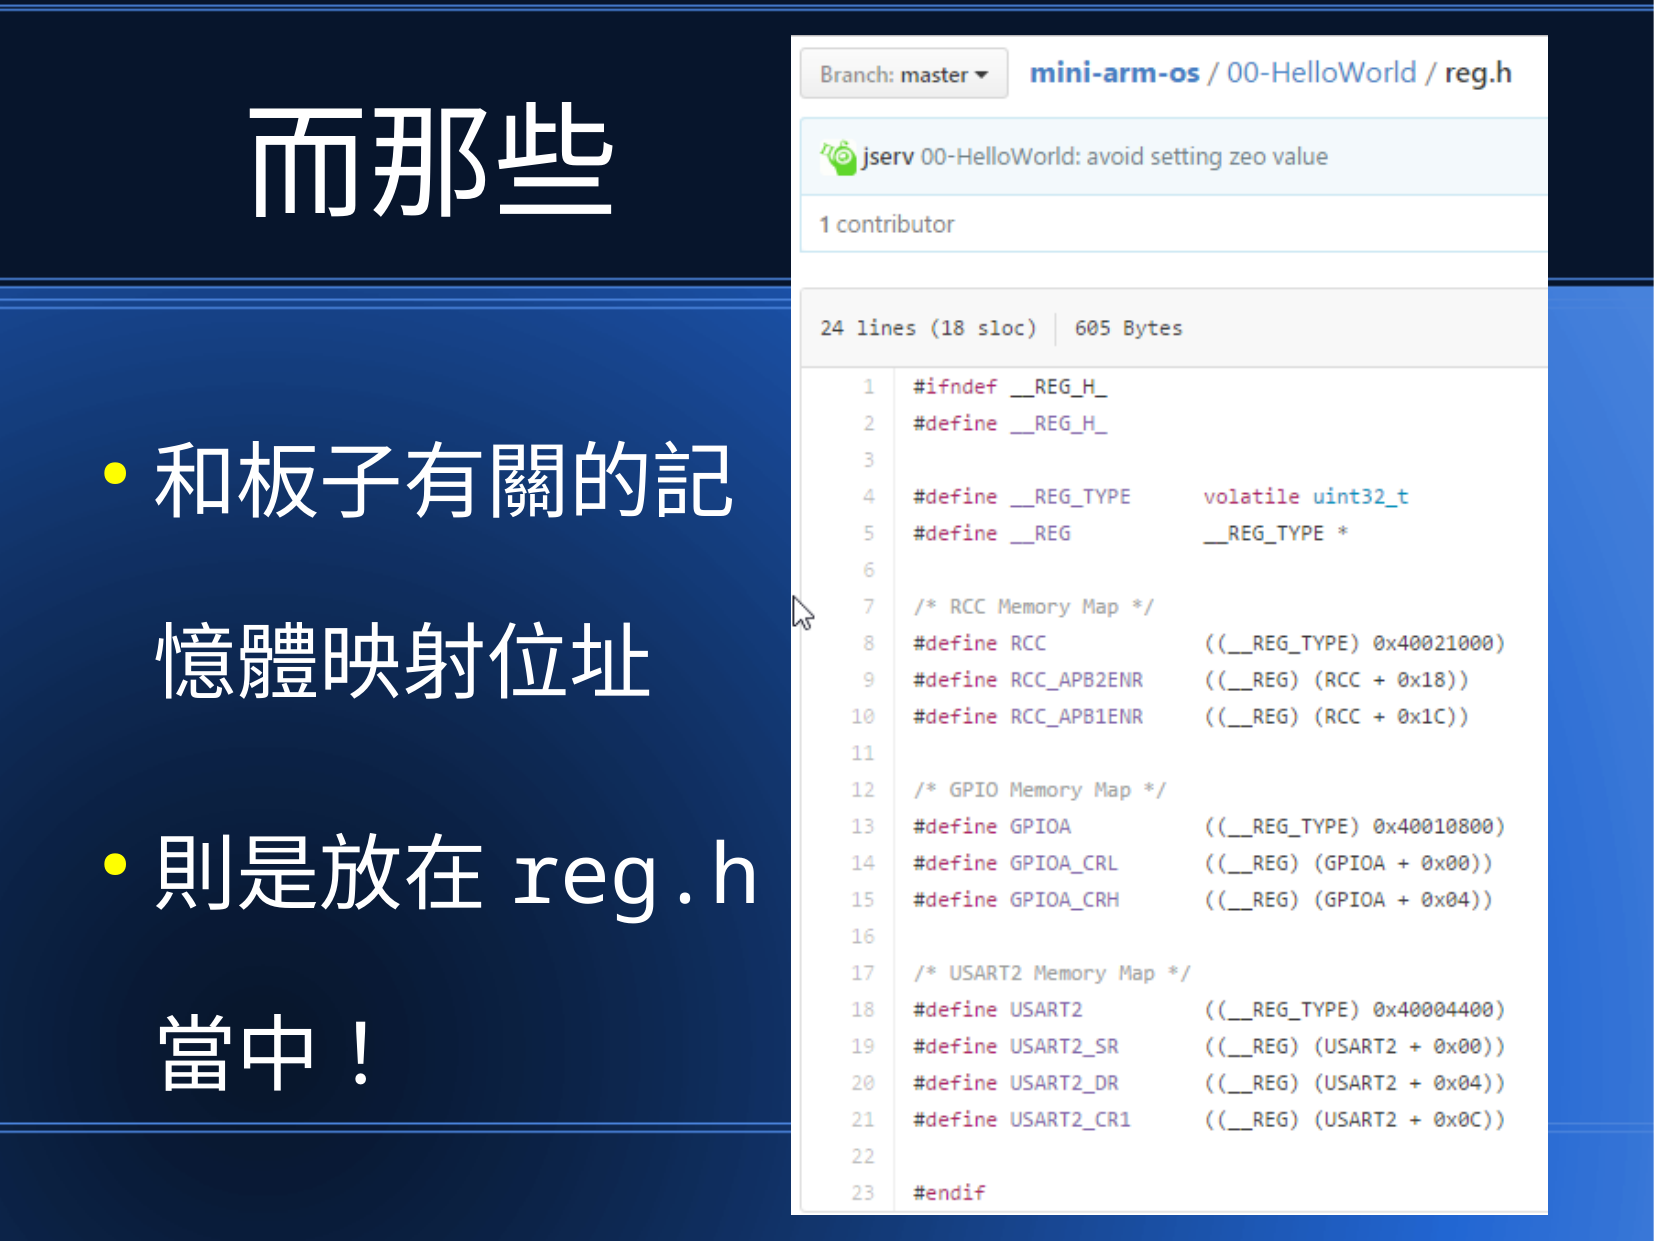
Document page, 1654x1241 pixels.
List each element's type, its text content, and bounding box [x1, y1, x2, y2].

list 和板子有關的記憶體映射位址 則是放在reg.h當中！ [82, 355, 768, 1241]
title 而那些 [82, 49, 780, 257]
picture [0, 0, 1654, 1241]
